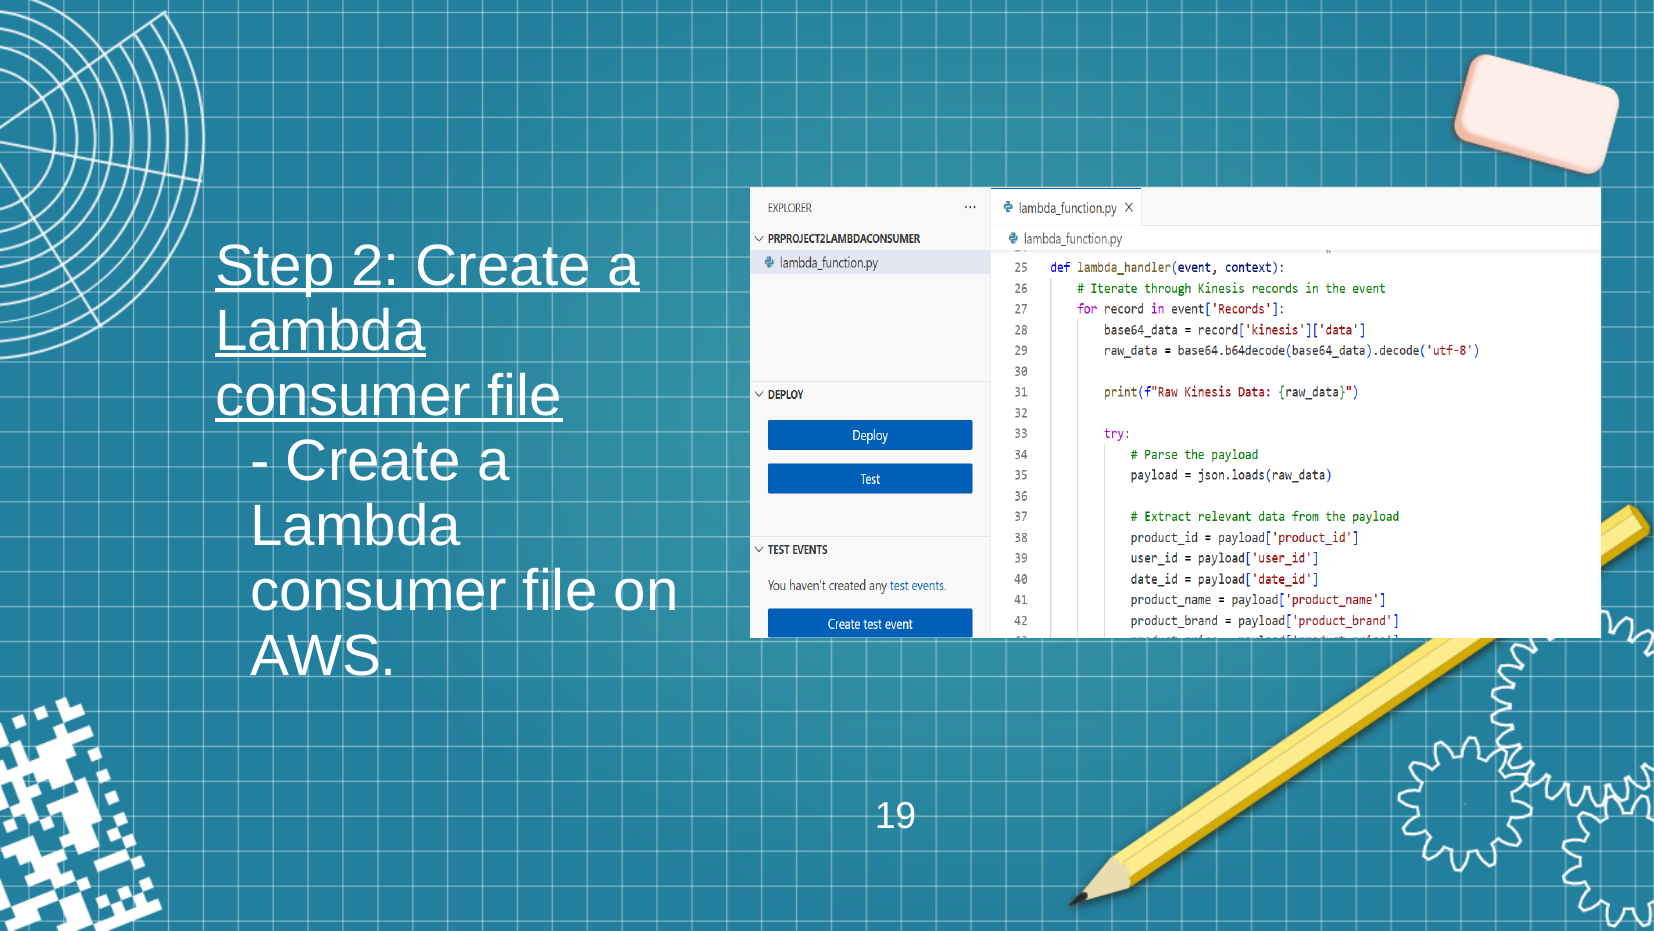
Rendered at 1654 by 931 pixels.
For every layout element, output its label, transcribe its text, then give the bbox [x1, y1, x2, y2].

text_box Step 2: Create a Lambda consumer file - Create a Lambda consumer file on AWS. [200, 225, 713, 713]
text_box <number> [778, 787, 1013, 844]
picture [0, 0, 1654, 931]
